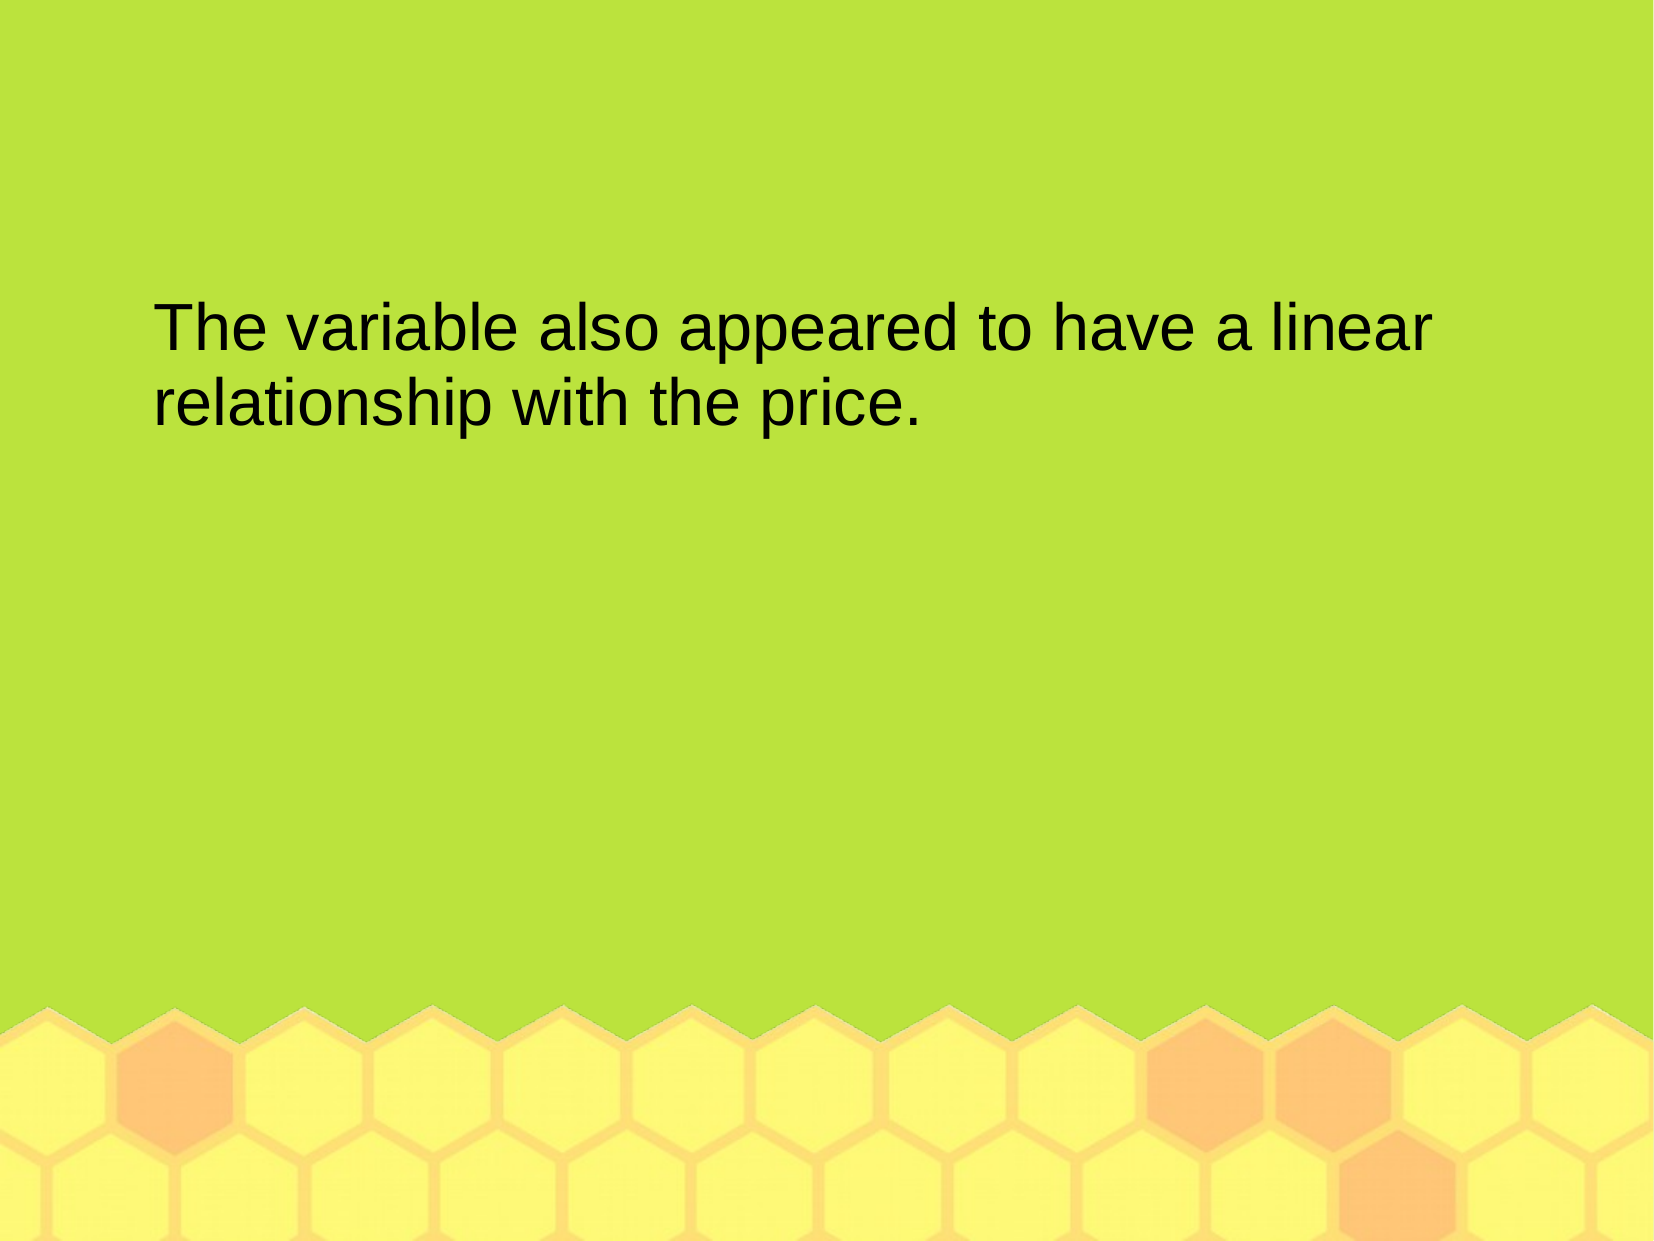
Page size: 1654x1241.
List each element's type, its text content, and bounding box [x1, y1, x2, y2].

picture [0, 1001, 1654, 1241]
list The variable also appeared to have a linear relationship with the price. [82, 290, 1571, 1010]
